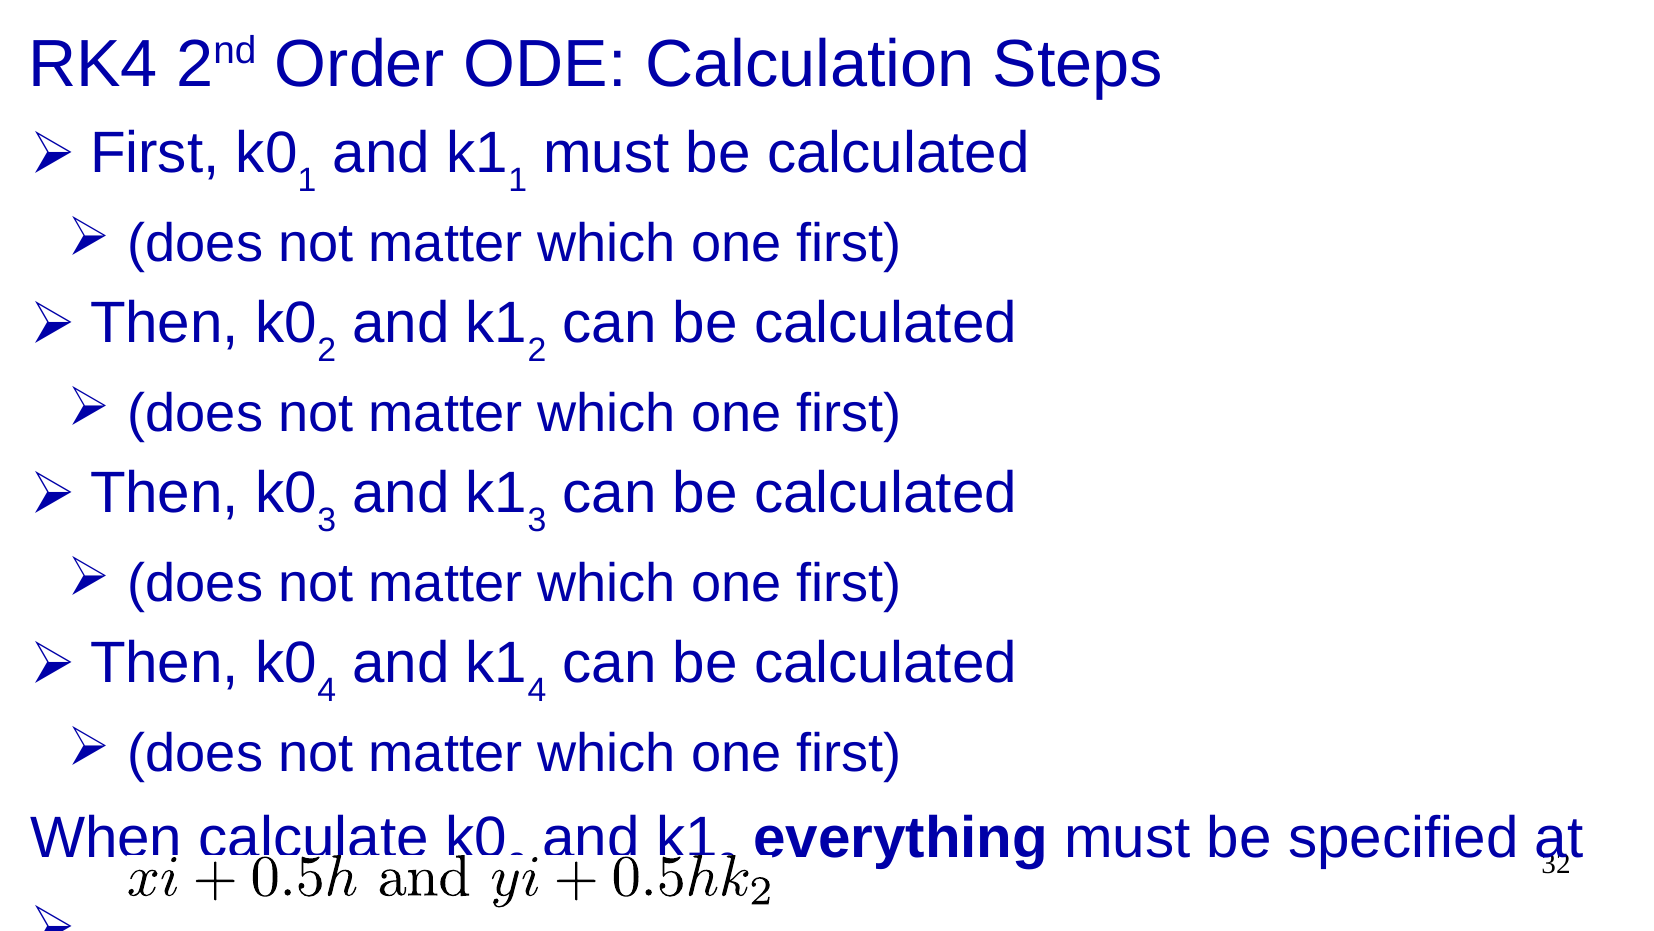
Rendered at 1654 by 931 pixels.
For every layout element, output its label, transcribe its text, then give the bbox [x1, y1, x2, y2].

list First, k01 and k11 must be calculated (does not matter which one first) Then, k02 and k12 can be calculated (does not matter which one first) Then, k03 and k13 can be calculated (does not matter which one first) Then, k04 and k14 can be calculated (does not matter which one first) When calculate k03 and k13 everything must be specified at [30, 120, 1645, 916]
text_box [126, 855, 773, 908]
title RK4 2nd Order ODE: Calculation Steps [28, 21, 1626, 106]
